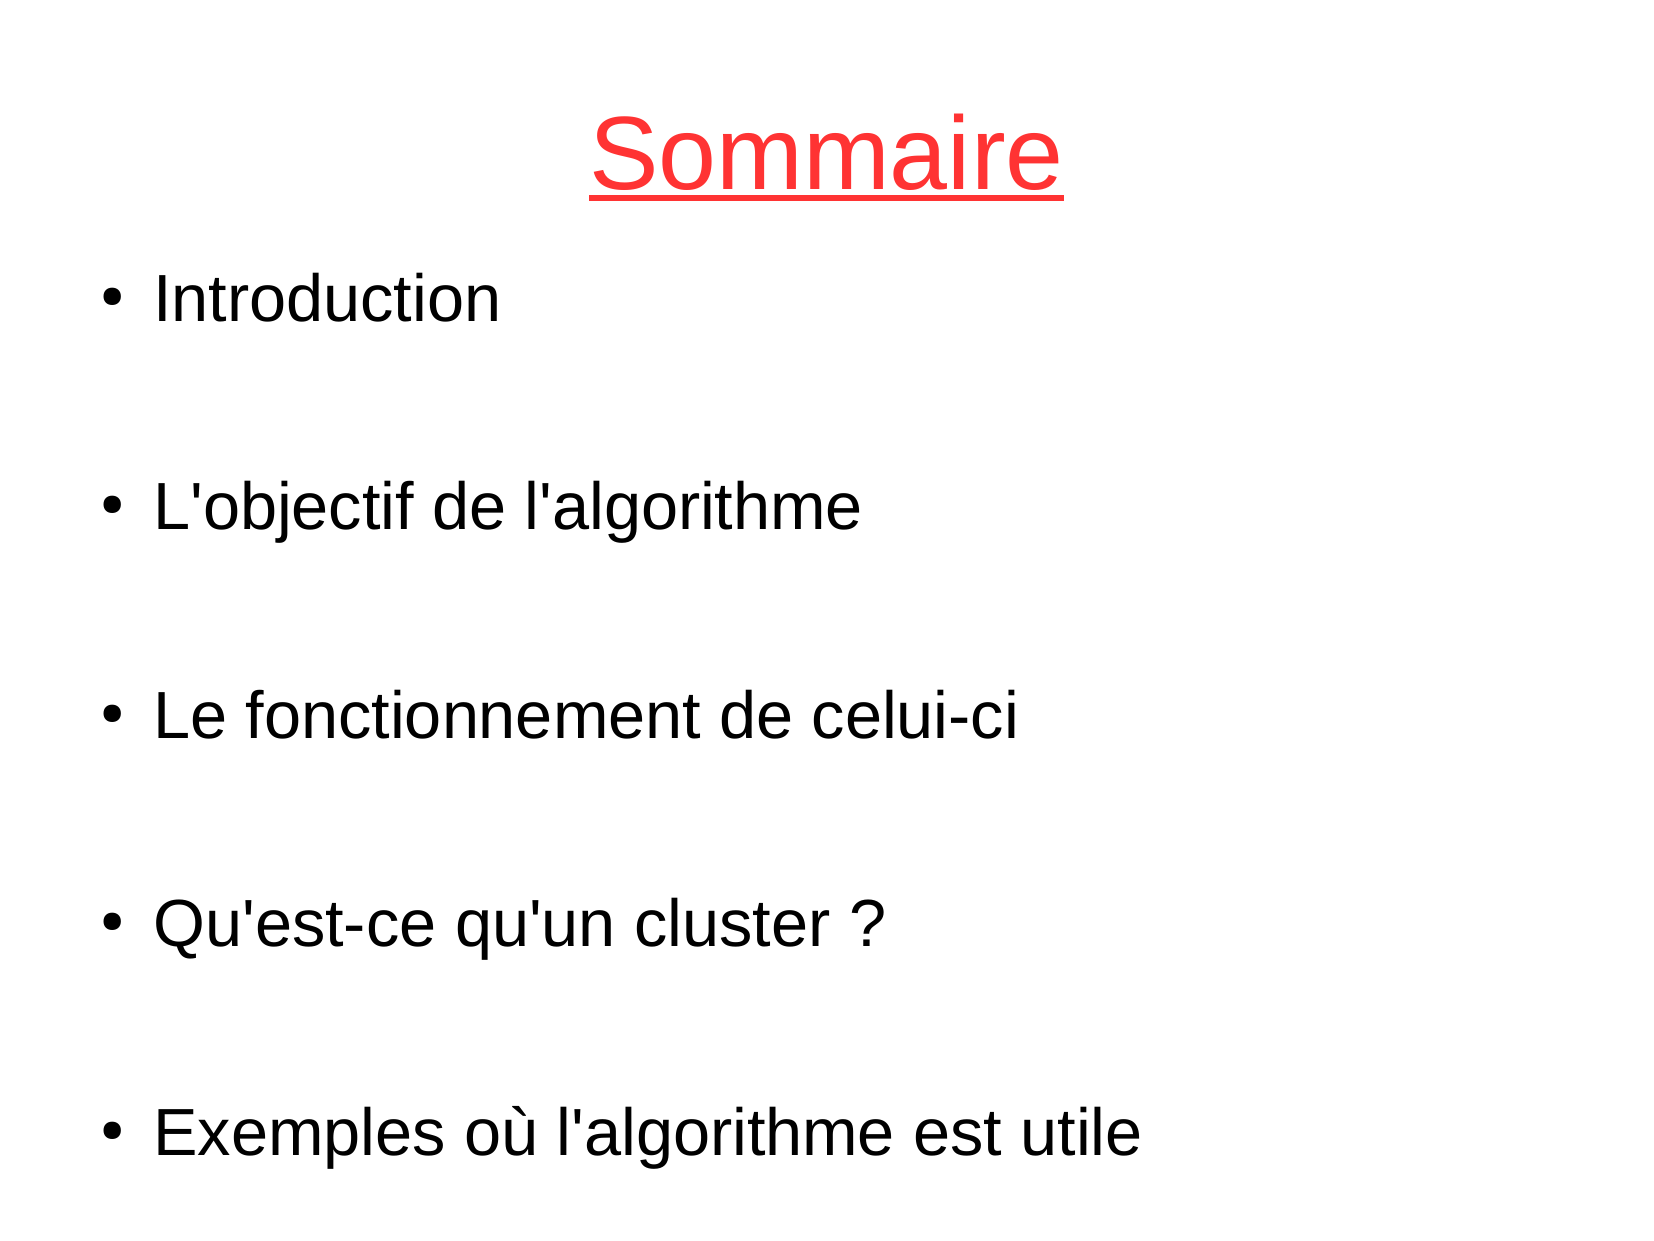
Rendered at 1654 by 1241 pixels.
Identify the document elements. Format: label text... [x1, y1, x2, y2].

list Introduction L'objectif de l'algorithme Le fonctionnement de celui-ci Qu'est-ce qu'un cluster ? Exemples où l'algorithme est utile [82, 260, 1571, 1166]
title Sommaire [82, 49, 1571, 257]
